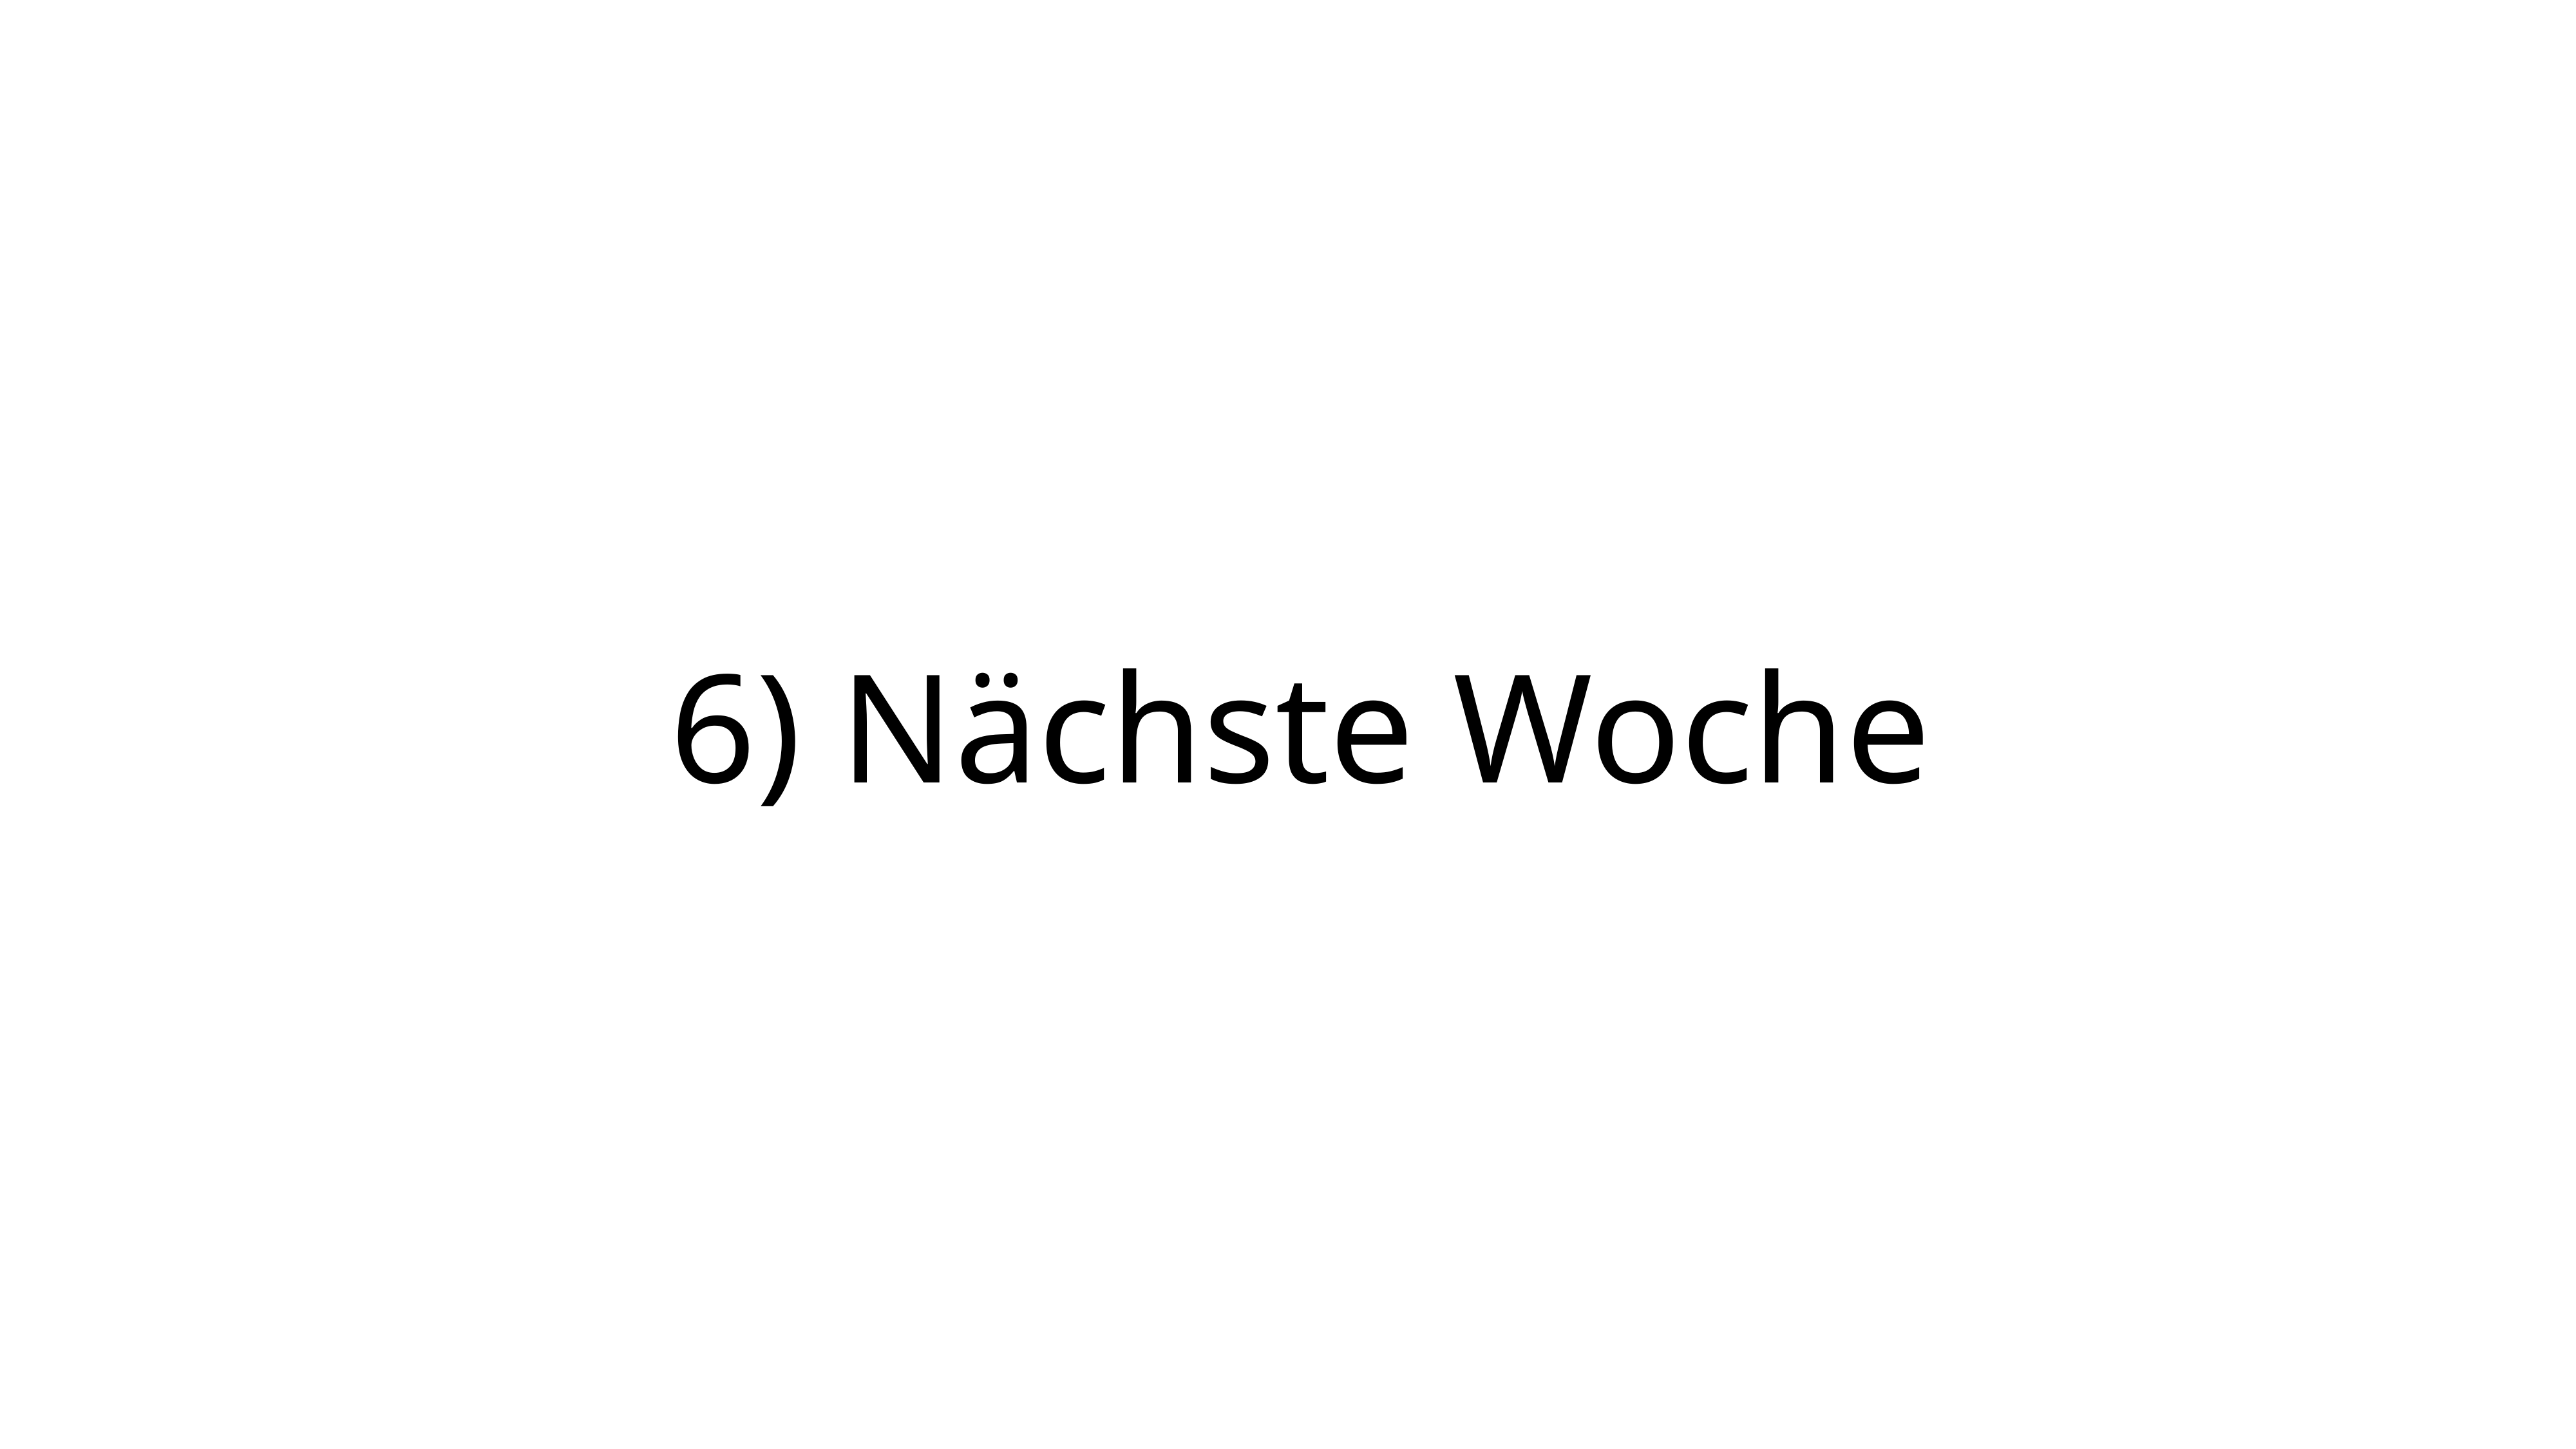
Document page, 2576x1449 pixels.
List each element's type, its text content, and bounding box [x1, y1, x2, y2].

text_box 6) Nächste Woche [264, 478, 2338, 971]
